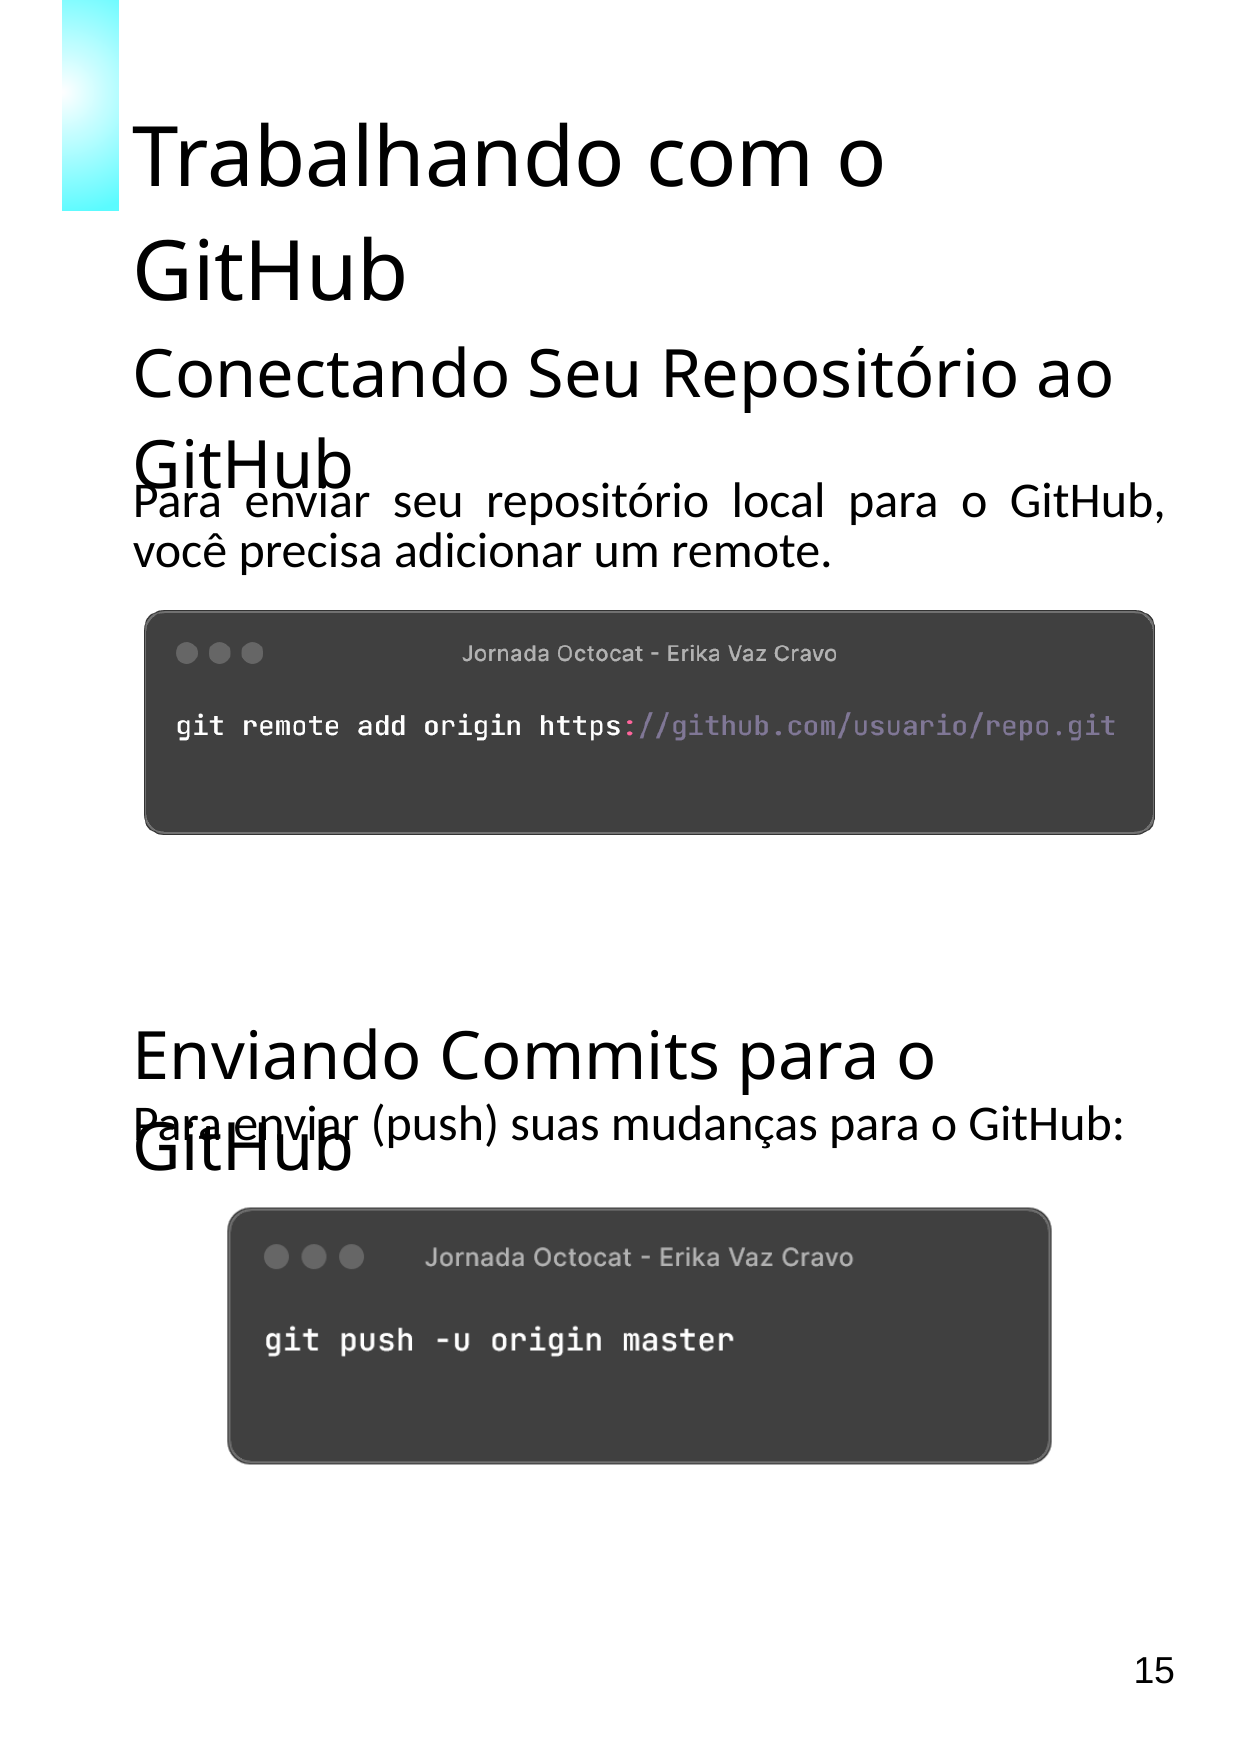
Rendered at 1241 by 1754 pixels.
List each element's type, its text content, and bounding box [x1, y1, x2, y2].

picture [29, 495, 1241, 949]
text_box Trabalhando com o GitHub [118, 90, 1182, 215]
text_box <número> [561, 1642, 1190, 1713]
text_box Conectando Seu Repositório ao GitHub [118, 318, 1182, 472]
text_box Para enviar seu repositório local para o GitHub, você precisa adicionar um remote. [118, 472, 1182, 495]
text_box Enviando Commits para o GitHub [118, 1001, 1182, 1077]
text_box [62, 0, 119, 211]
picture [97, 1077, 1182, 1595]
